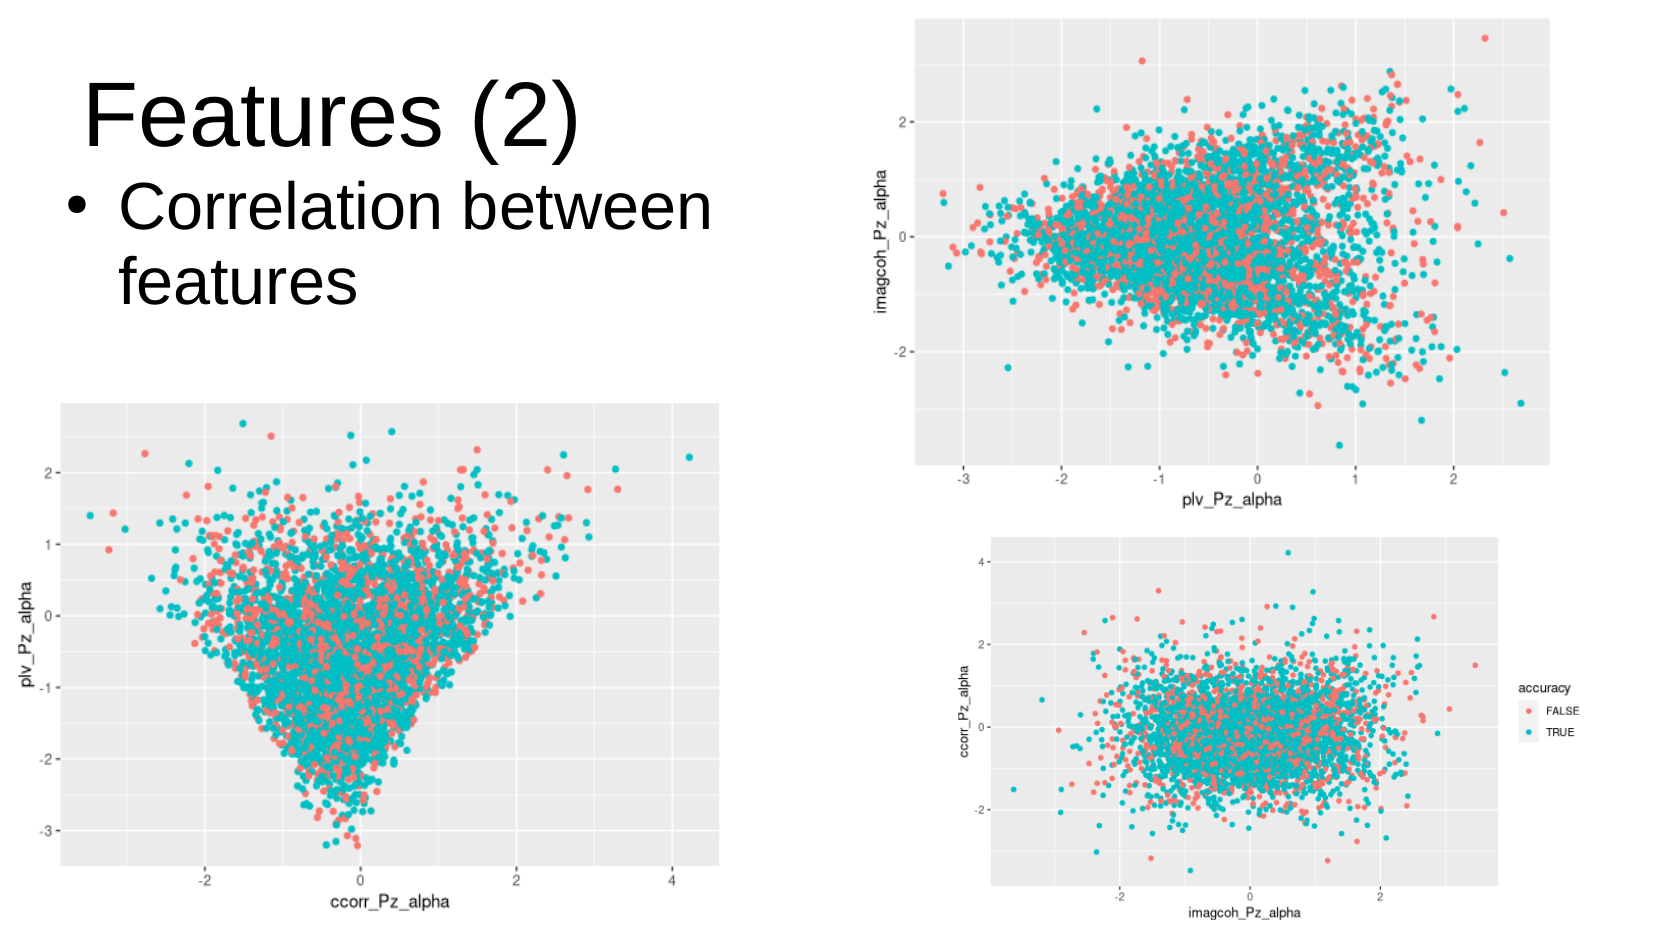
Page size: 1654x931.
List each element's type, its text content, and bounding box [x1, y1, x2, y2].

picture [856, 0, 1595, 931]
title Features (2) [82, 37, 856, 193]
picture [0, 383, 739, 926]
list Correlation between features [47, 169, 768, 384]
